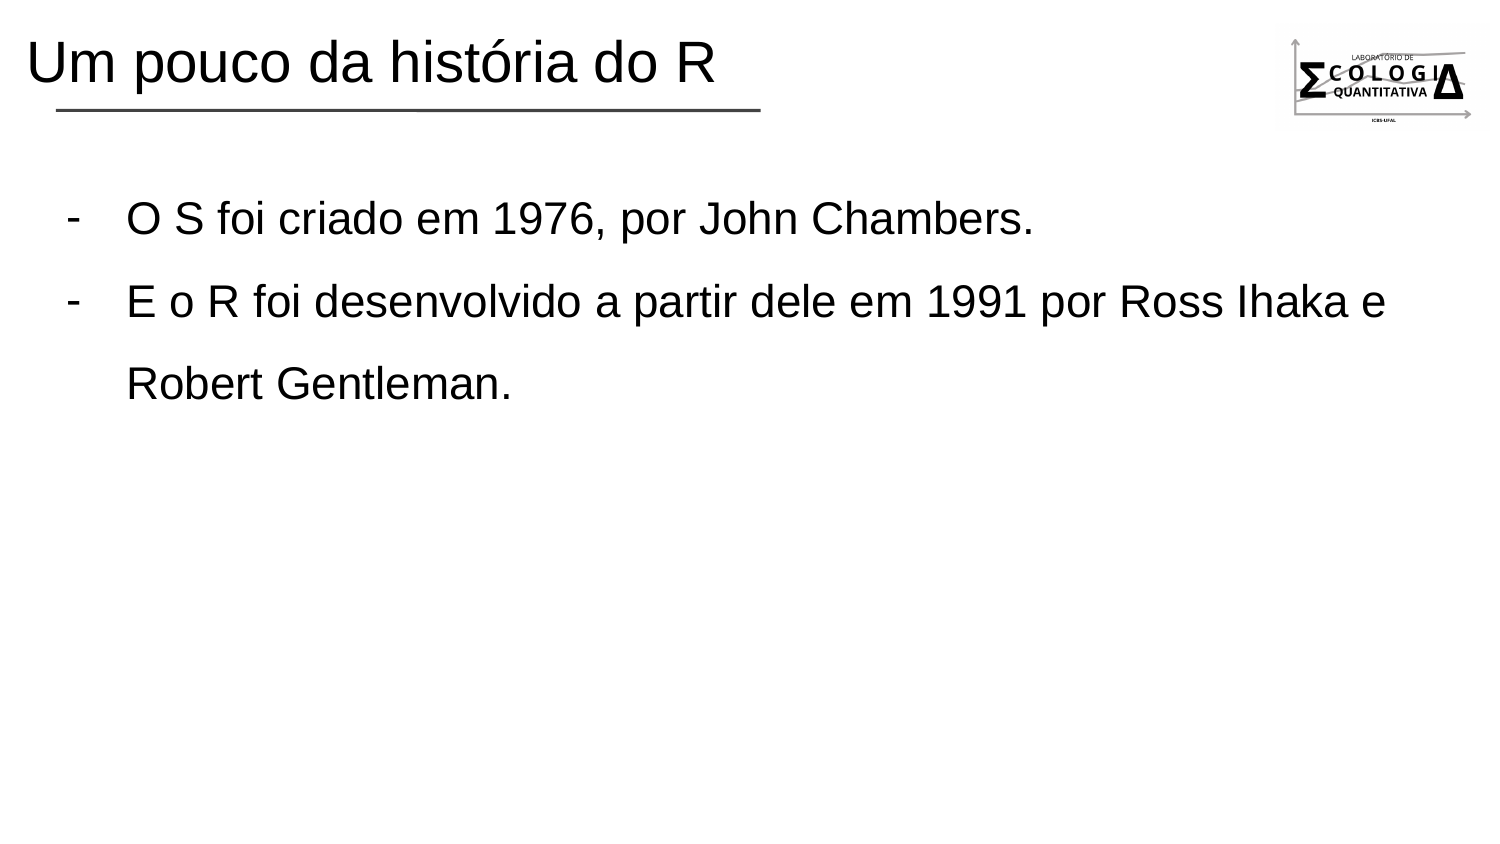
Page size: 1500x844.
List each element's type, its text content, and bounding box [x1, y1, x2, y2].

picture [1275, 23, 1490, 131]
text_box O S foi criado em 1976, por John Chambers. E o R foi desenvolvido a partir dele em 1991 por Ross Ihaka e Robert Gentleman. [36, 146, 1427, 729]
text_box Um pouco da história do R [11, 9, 1210, 117]
